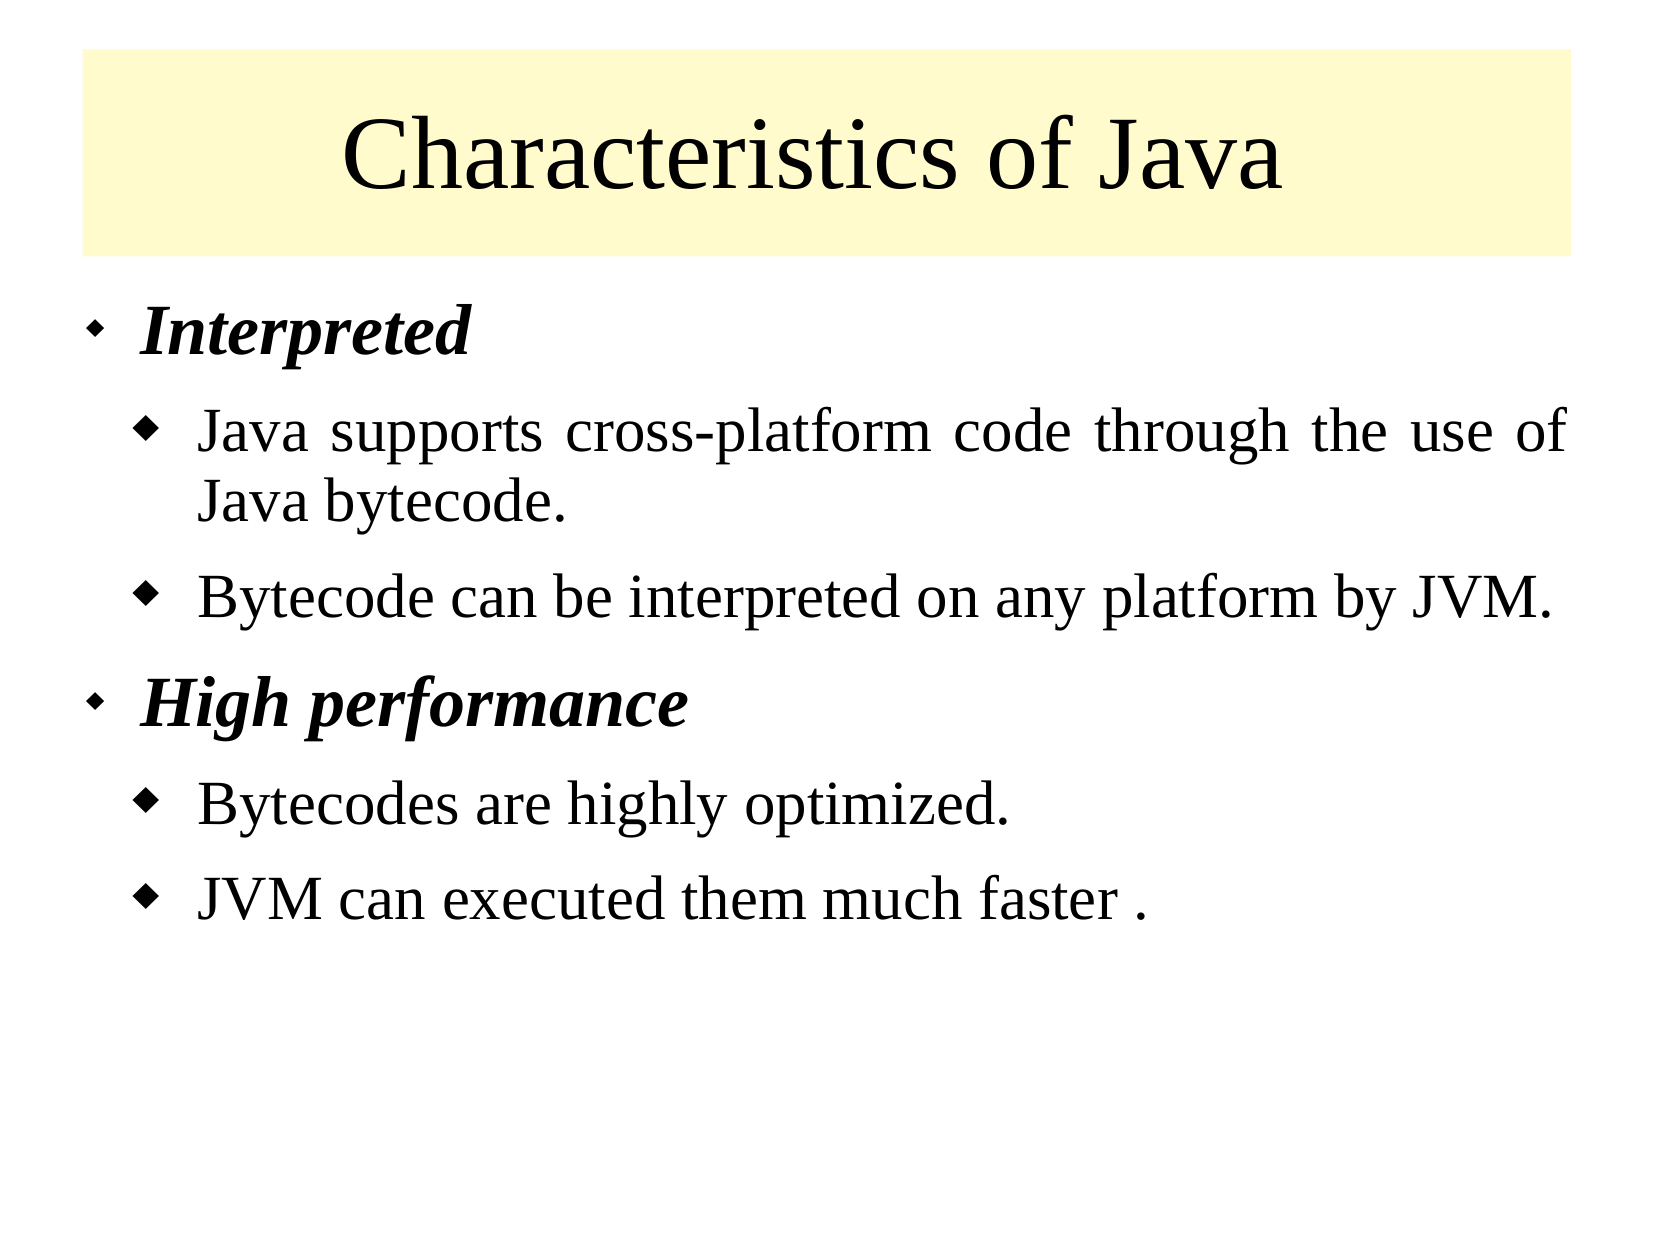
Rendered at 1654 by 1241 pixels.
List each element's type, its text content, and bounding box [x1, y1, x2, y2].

list Interpreted Java supports cross-platform code through the use of Java bytecode. Bytecode can be interpreted on any platform by JVM. High performance Bytecodes are highly optimized. JVM can executed them much faster . [82, 290, 1571, 1010]
title Characteristics of Java [82, 49, 1571, 257]
